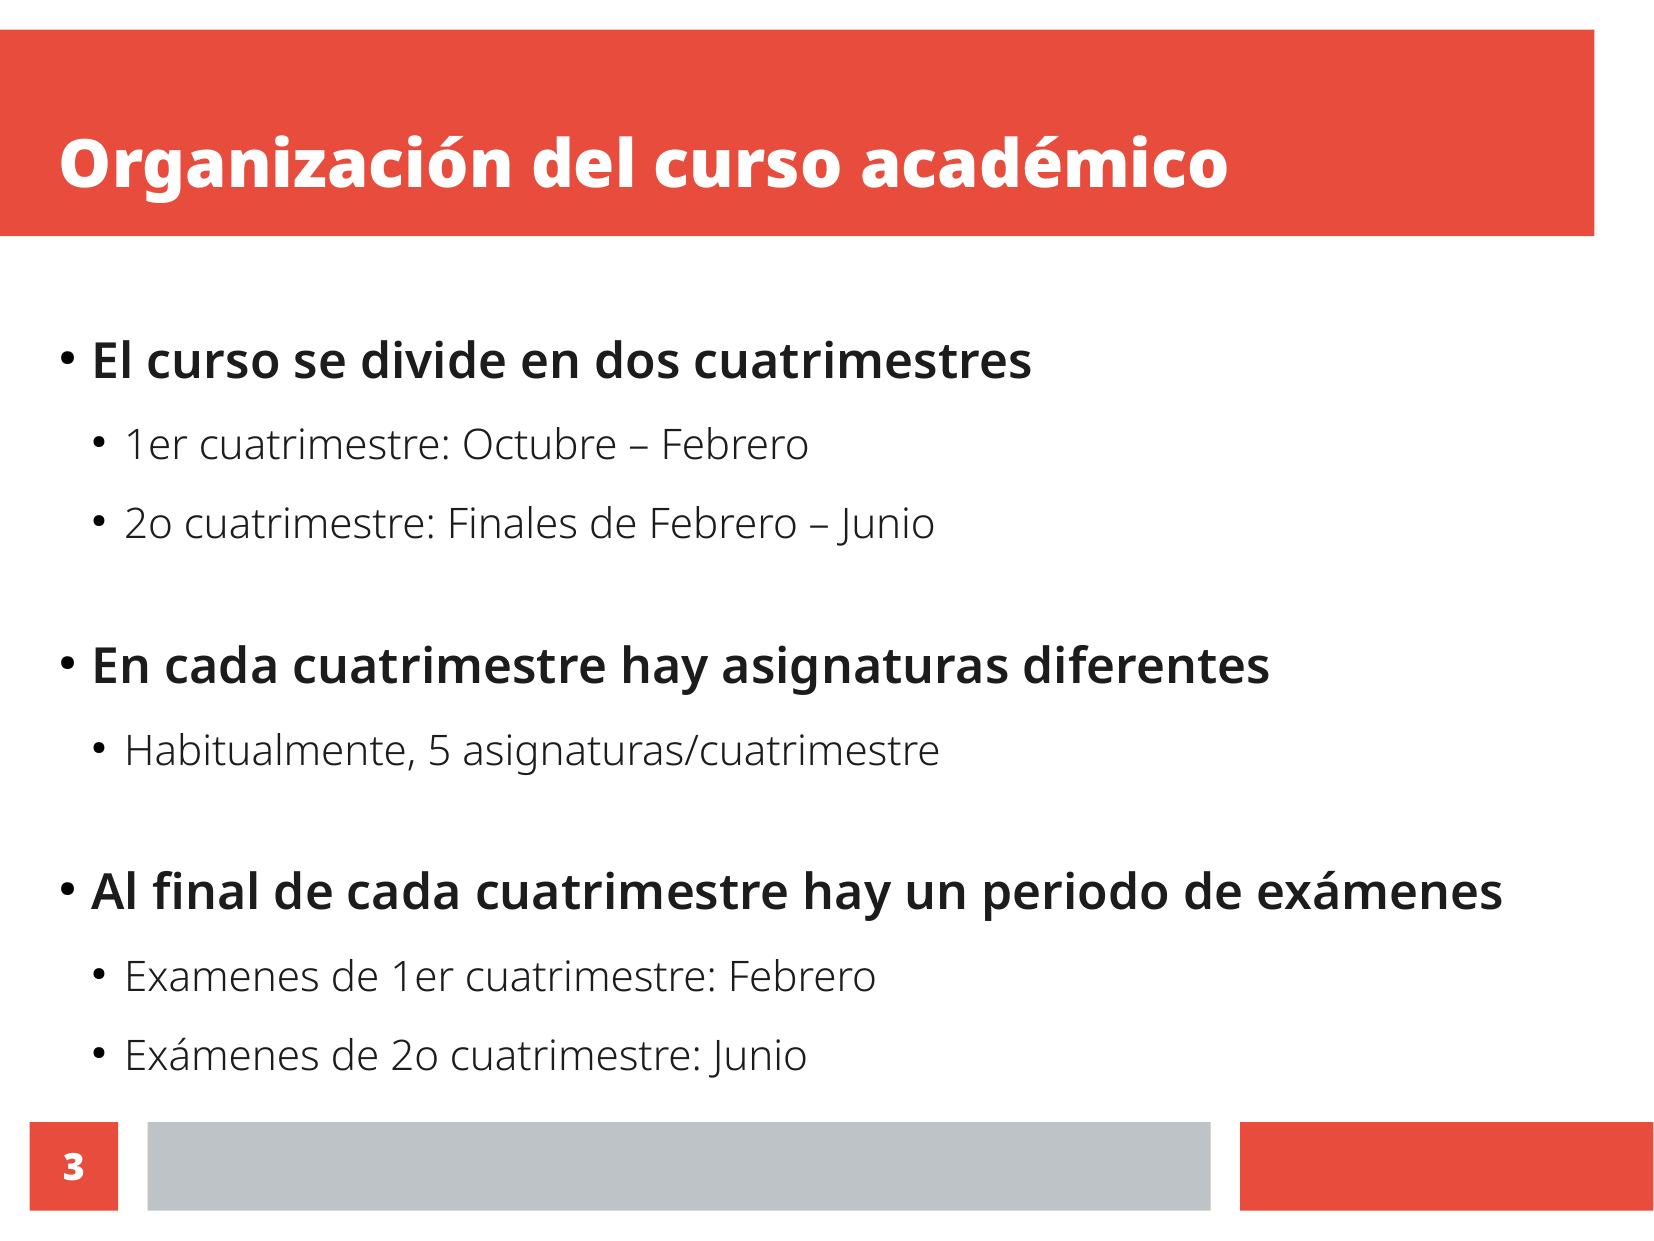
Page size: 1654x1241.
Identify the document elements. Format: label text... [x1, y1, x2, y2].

title Organización del curso académico [59, 59, 1595, 207]
list El curso se divide en dos cuatrimestres 1er cuatrimestre: Octubre – Febrero 2o cuatrimestre: Finales de Febrero – Junio En cada cuatrimestre hay asignaturas diferentes Habitualmente, 5 asignaturas/cuatrimestre Al final de cada cuatrimestre hay un periodo de exámenes Examenes de 1er cuatrimestre: Febrero Exámenes de 2o cuatrimestre: Junio [59, 324, 1565, 1093]
